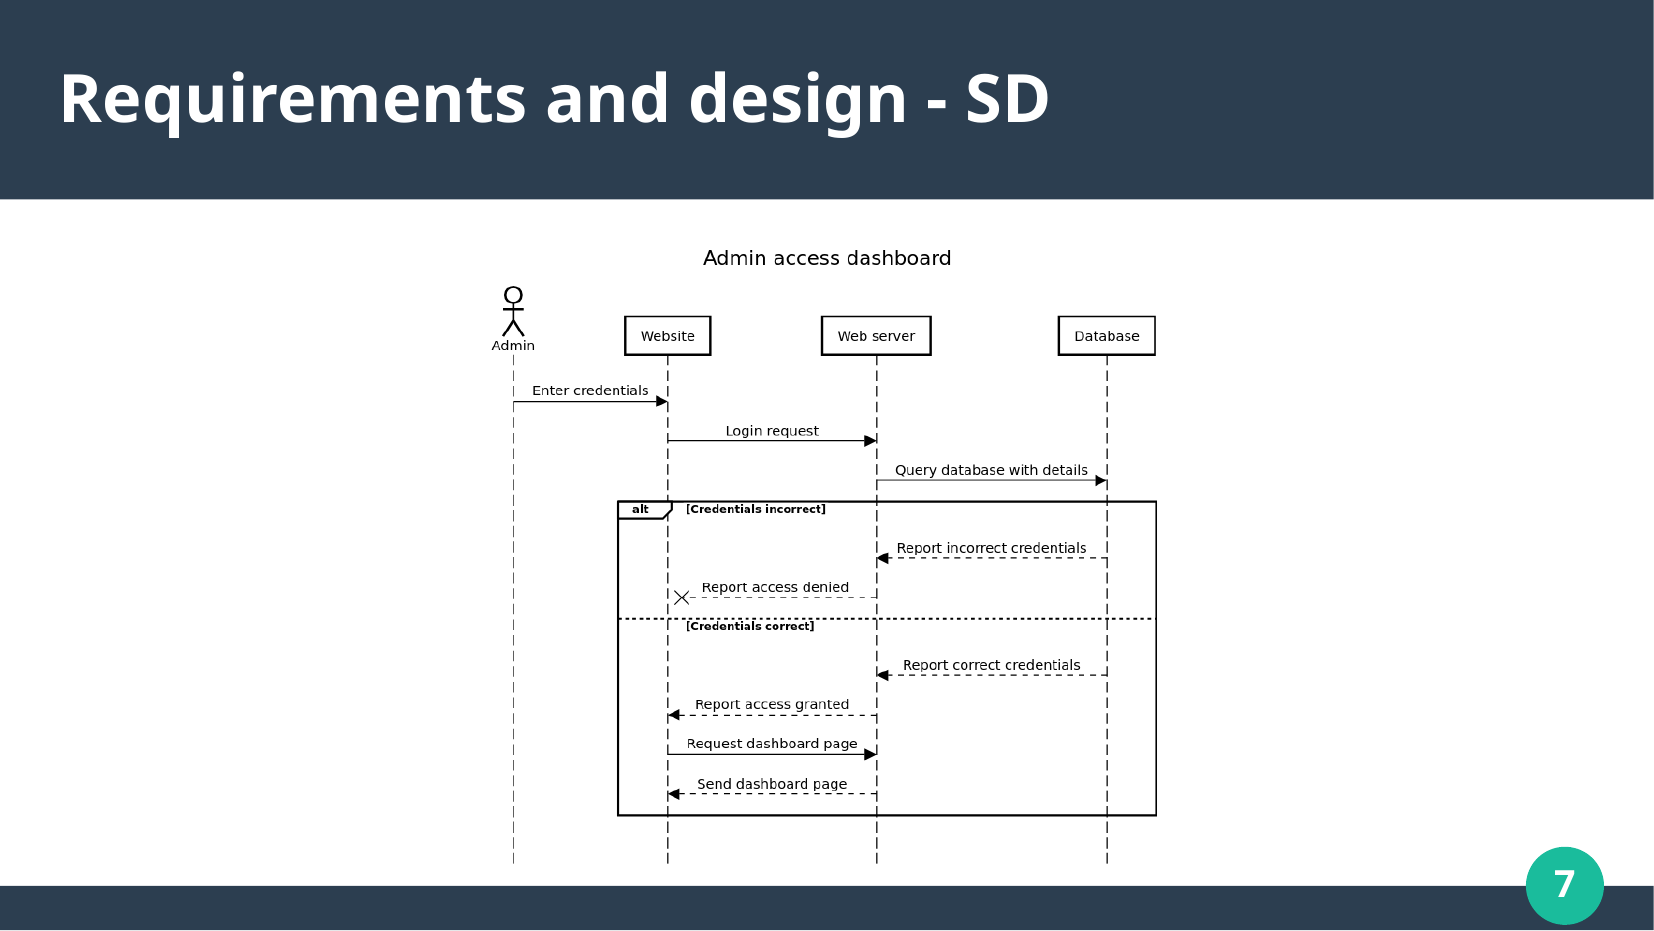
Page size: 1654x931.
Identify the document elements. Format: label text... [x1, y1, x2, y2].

text_box [1505, 848, 1625, 923]
picture [484, 243, 1170, 864]
title Requirements and design - SD [59, 37, 1595, 155]
